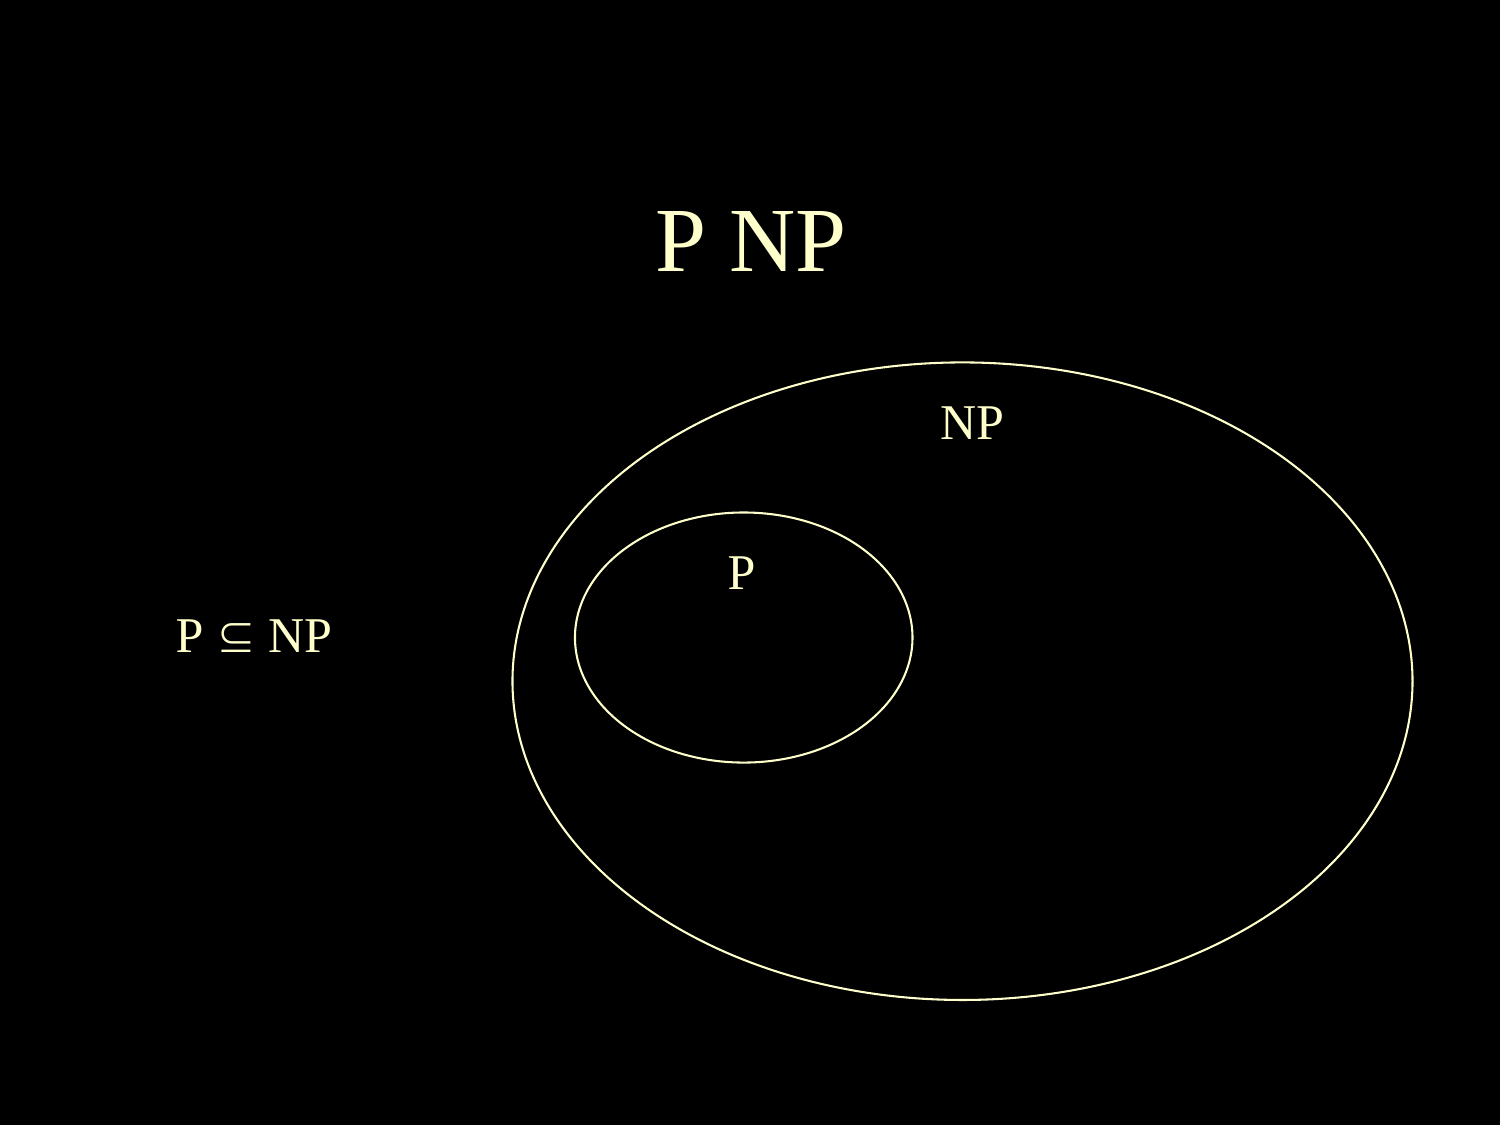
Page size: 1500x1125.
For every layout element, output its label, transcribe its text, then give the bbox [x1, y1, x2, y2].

text_box P [712, 537, 771, 609]
text_box P  NP [160, 599, 347, 671]
title P NP [22, 145, 1480, 336]
text_box NP [925, 387, 1019, 459]
